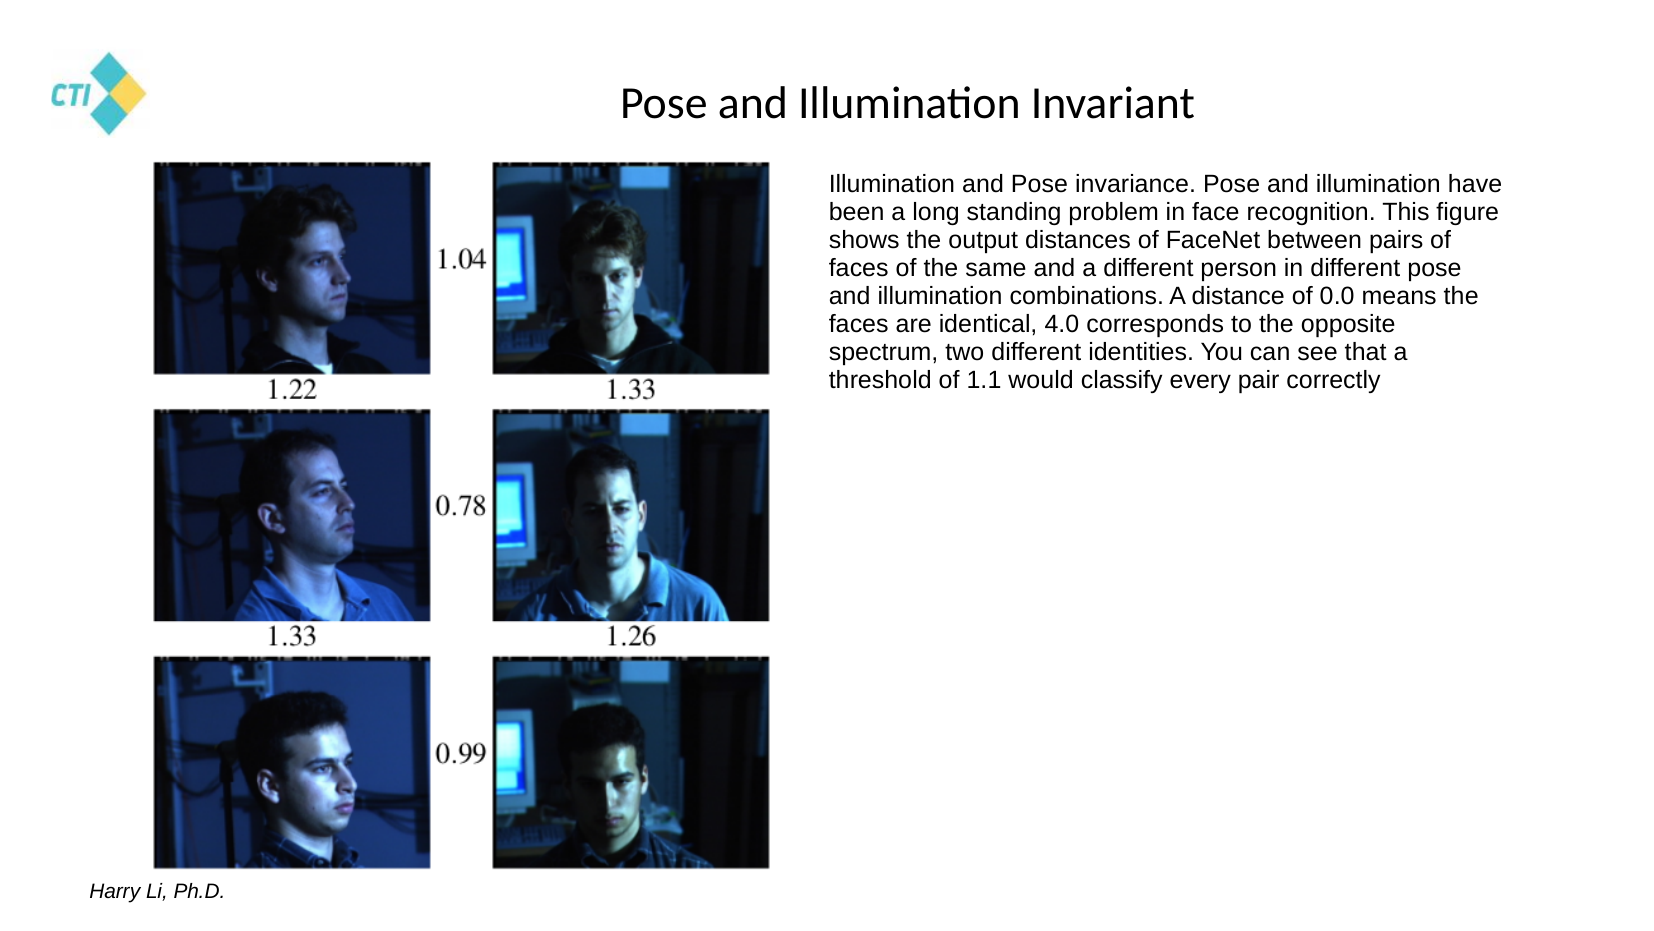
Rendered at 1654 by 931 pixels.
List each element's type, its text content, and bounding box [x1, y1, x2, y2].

text_box Illumination and Pose invariance. Pose and illumination have been a long standing problem in face recognition. This figure shows the output distances of FaceNet between pairs of faces of the same and a different person in different pose and illumination combinations. A distance of 0.0 means the faces are identical, 4.0 corresponds to the opposite spectrum, two different identities. You can see that a threshold of 1.1 would classify every pair correctly [813, 162, 1524, 432]
text_box Harry Li, Ph.D. [74, 870, 241, 910]
text_box Pose and Illumination Invariant [214, 65, 1611, 135]
picture [151, 160, 776, 873]
picture [51, 47, 150, 138]
